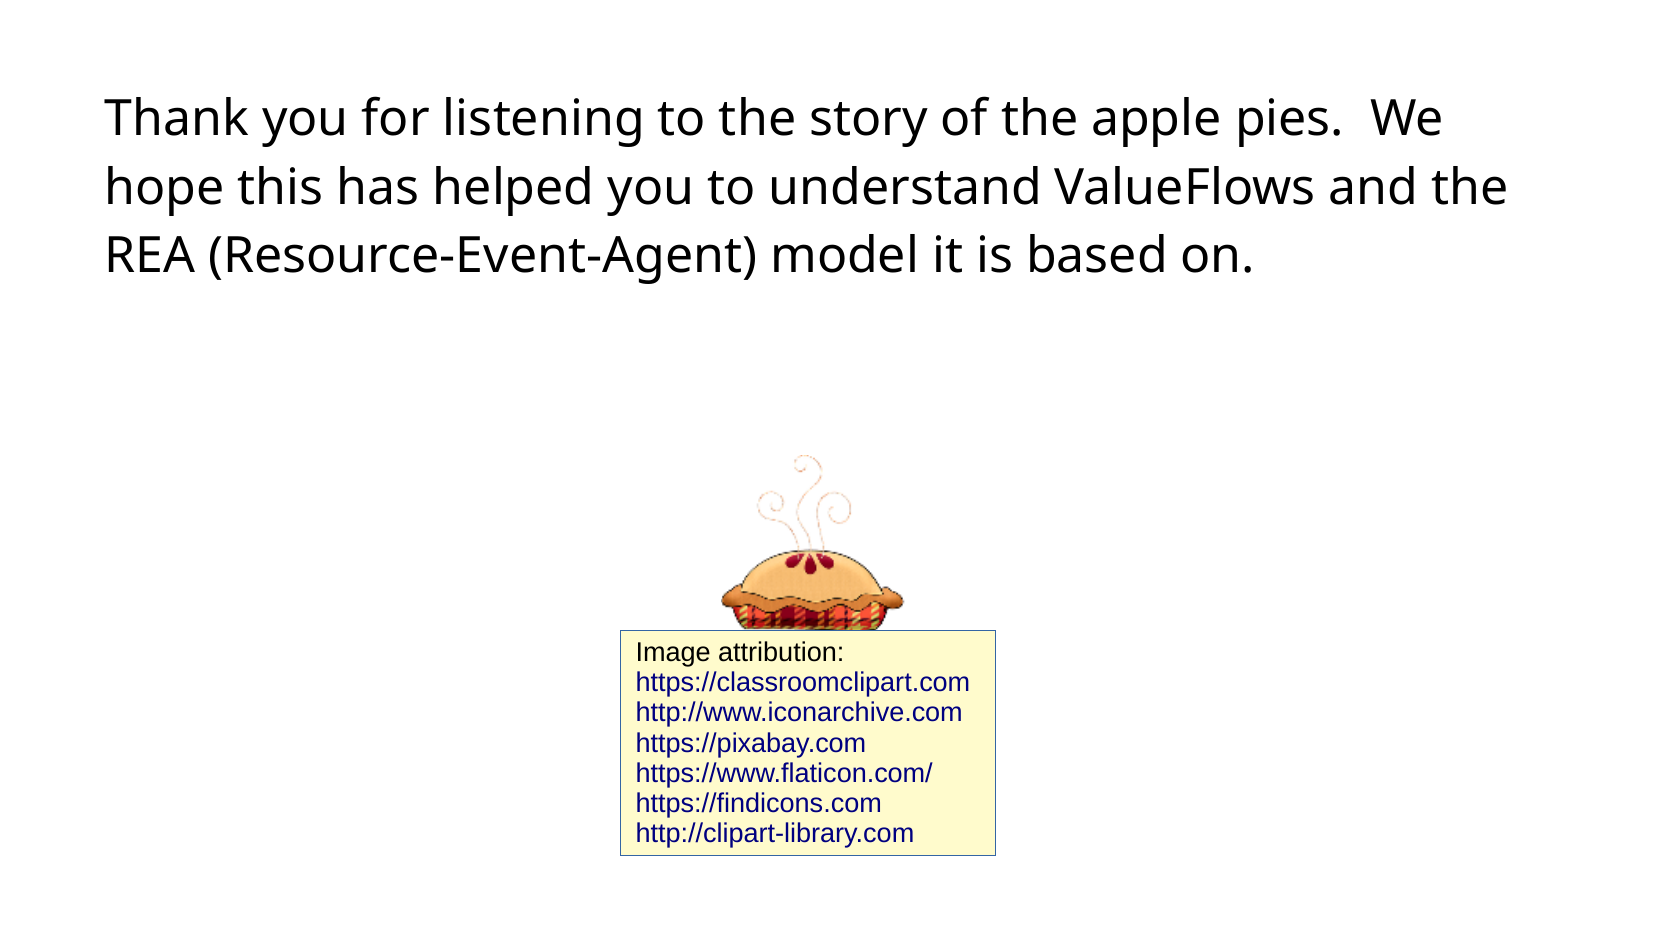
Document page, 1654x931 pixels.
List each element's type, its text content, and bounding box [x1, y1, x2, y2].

picture [721, 455, 906, 630]
text_box Thank you for listening to the story of the apple pies. We hope this has helped you to understand ValueFlows and the REA (Resource-Event-Agent) model it is based on. [90, 75, 1546, 413]
text_box Image attribution: https://classroomclipart.com http://www.iconarchive.com https://pixabay.com https://www.flaticon.com/ https://findicons.com http://clipart-library.com [620, 630, 996, 856]
